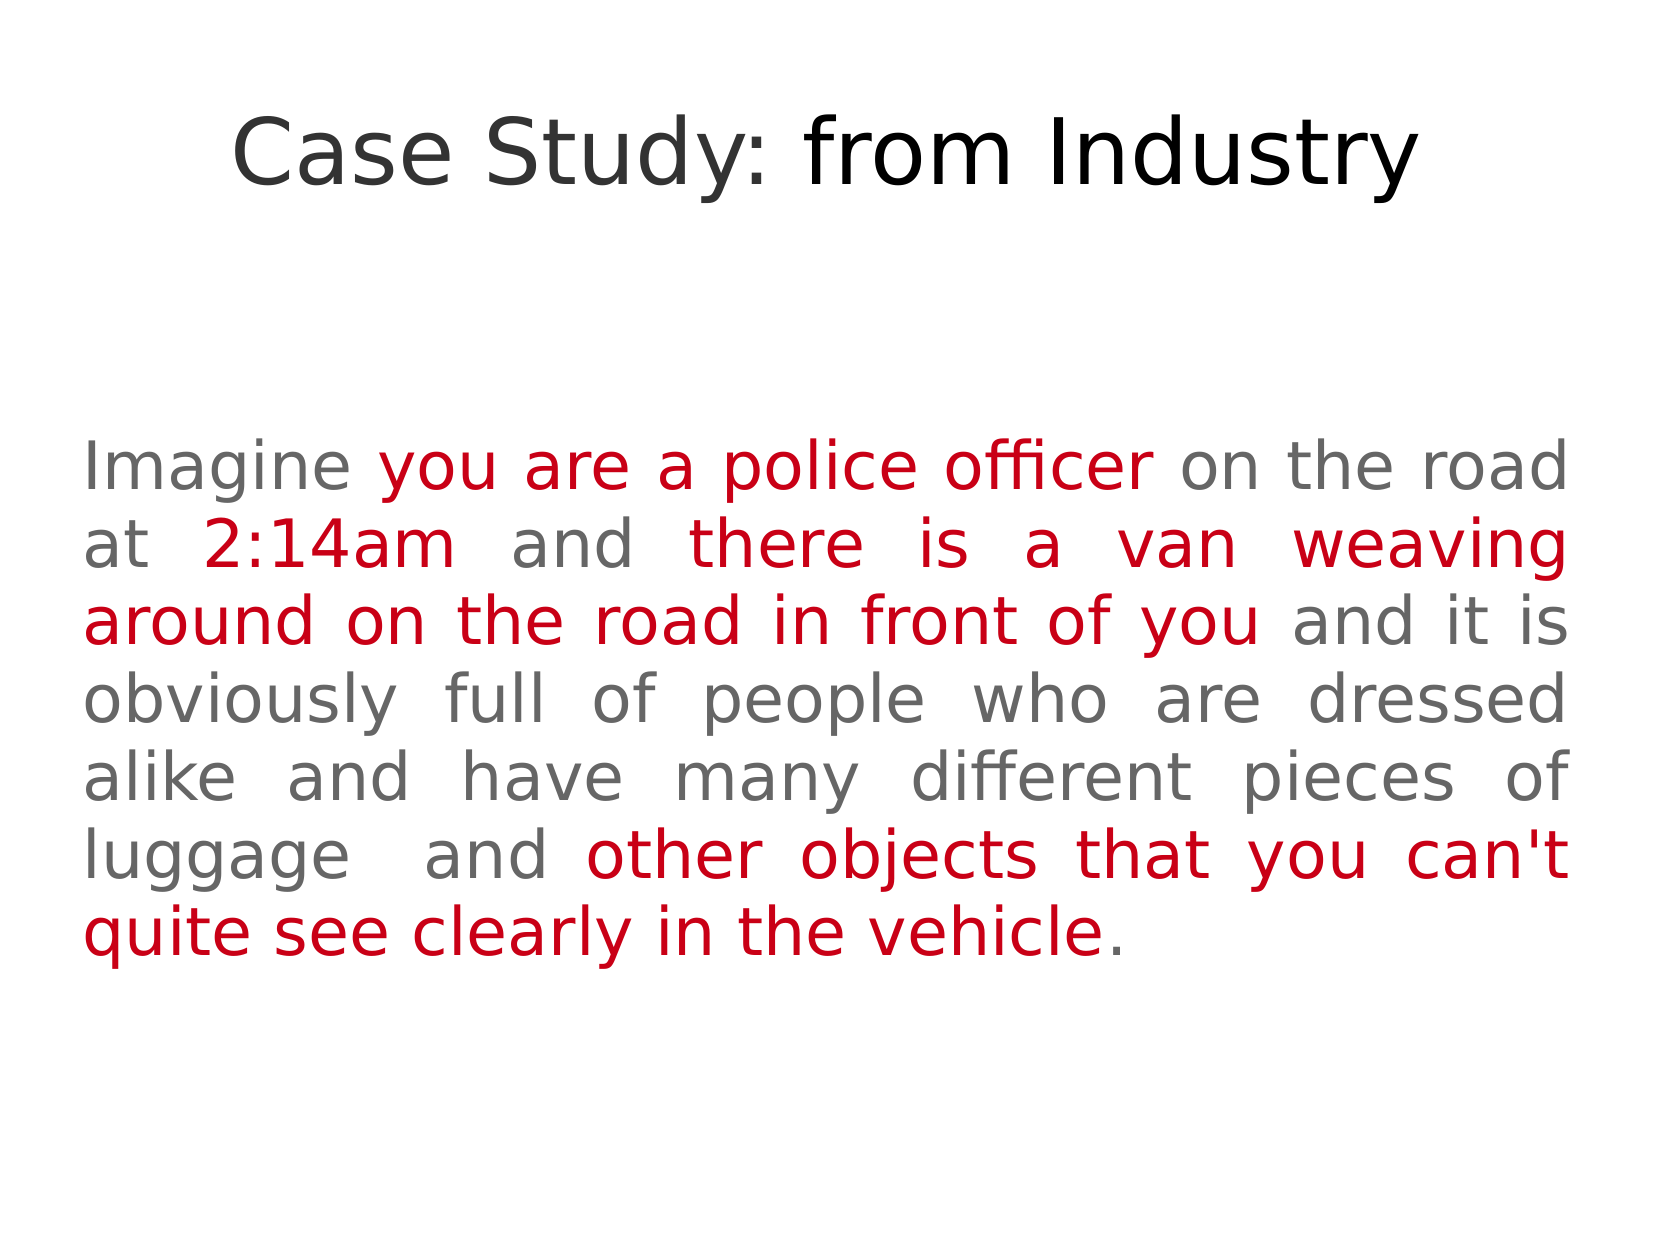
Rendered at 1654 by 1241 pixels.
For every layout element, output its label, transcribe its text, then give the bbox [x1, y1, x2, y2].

title Case Study: from Industry [82, 49, 1571, 257]
subtitle Imagine you are a police officer on the road at 2:14am and there is a van weaving around on the road in front of you and it is obviously full of people who are dressed alike and have many different pieces of luggage and other objects that you can't quite see clearly in the vehicle. [82, 297, 1571, 1102]
